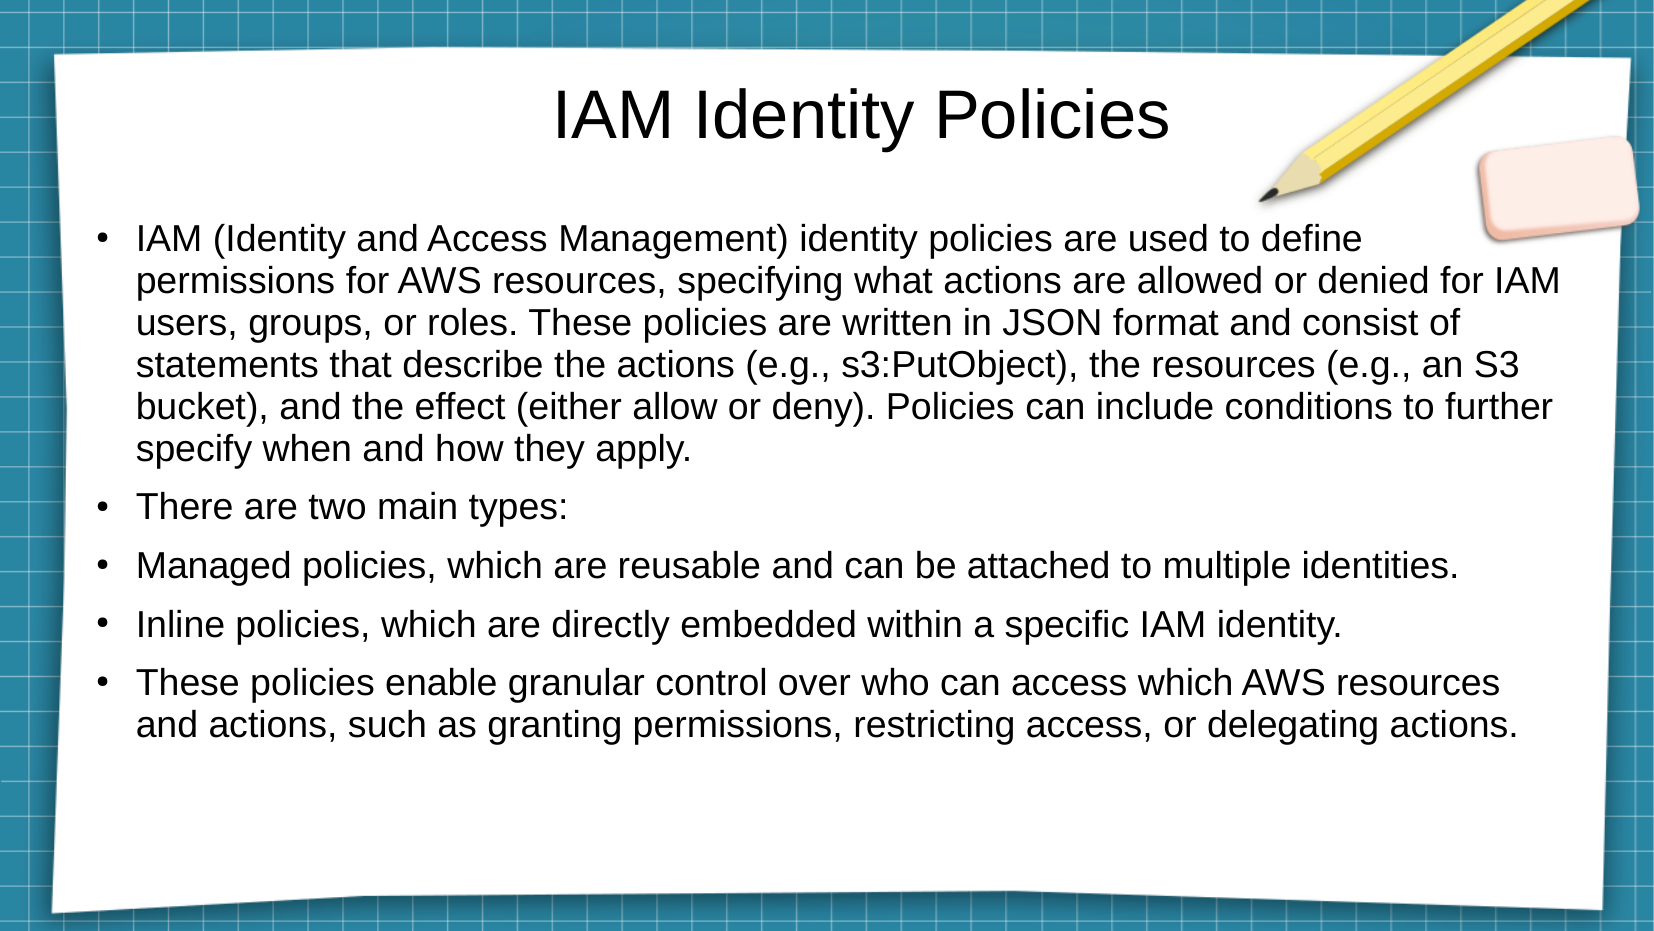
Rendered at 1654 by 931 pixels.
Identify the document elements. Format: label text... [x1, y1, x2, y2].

picture [0, 0, 1654, 931]
title IAM Identity Policies [82, 37, 1571, 193]
list IAM (Identity and Access Management) identity policies are used to define permissions for AWS resources, specifying what actions are allowed or denied for IAM users, groups, or roles. These policies are written in JSON format and consist of statements that describe the actions (e.g., s3:PutObject), the resources (e.g., an S3 bucket), and the effect (either allow or deny). Policies can include conditions to further specify when and how they apply. There are two main types: Managed policies, which are reusable and can be attached to multiple identities. Inline policies, which are directly embedded within a specific IAM identity. These policies enable granular control over who can access which AWS resources and actions, such as granting permissions, restricting access, or delegating actions. [82, 217, 1571, 758]
